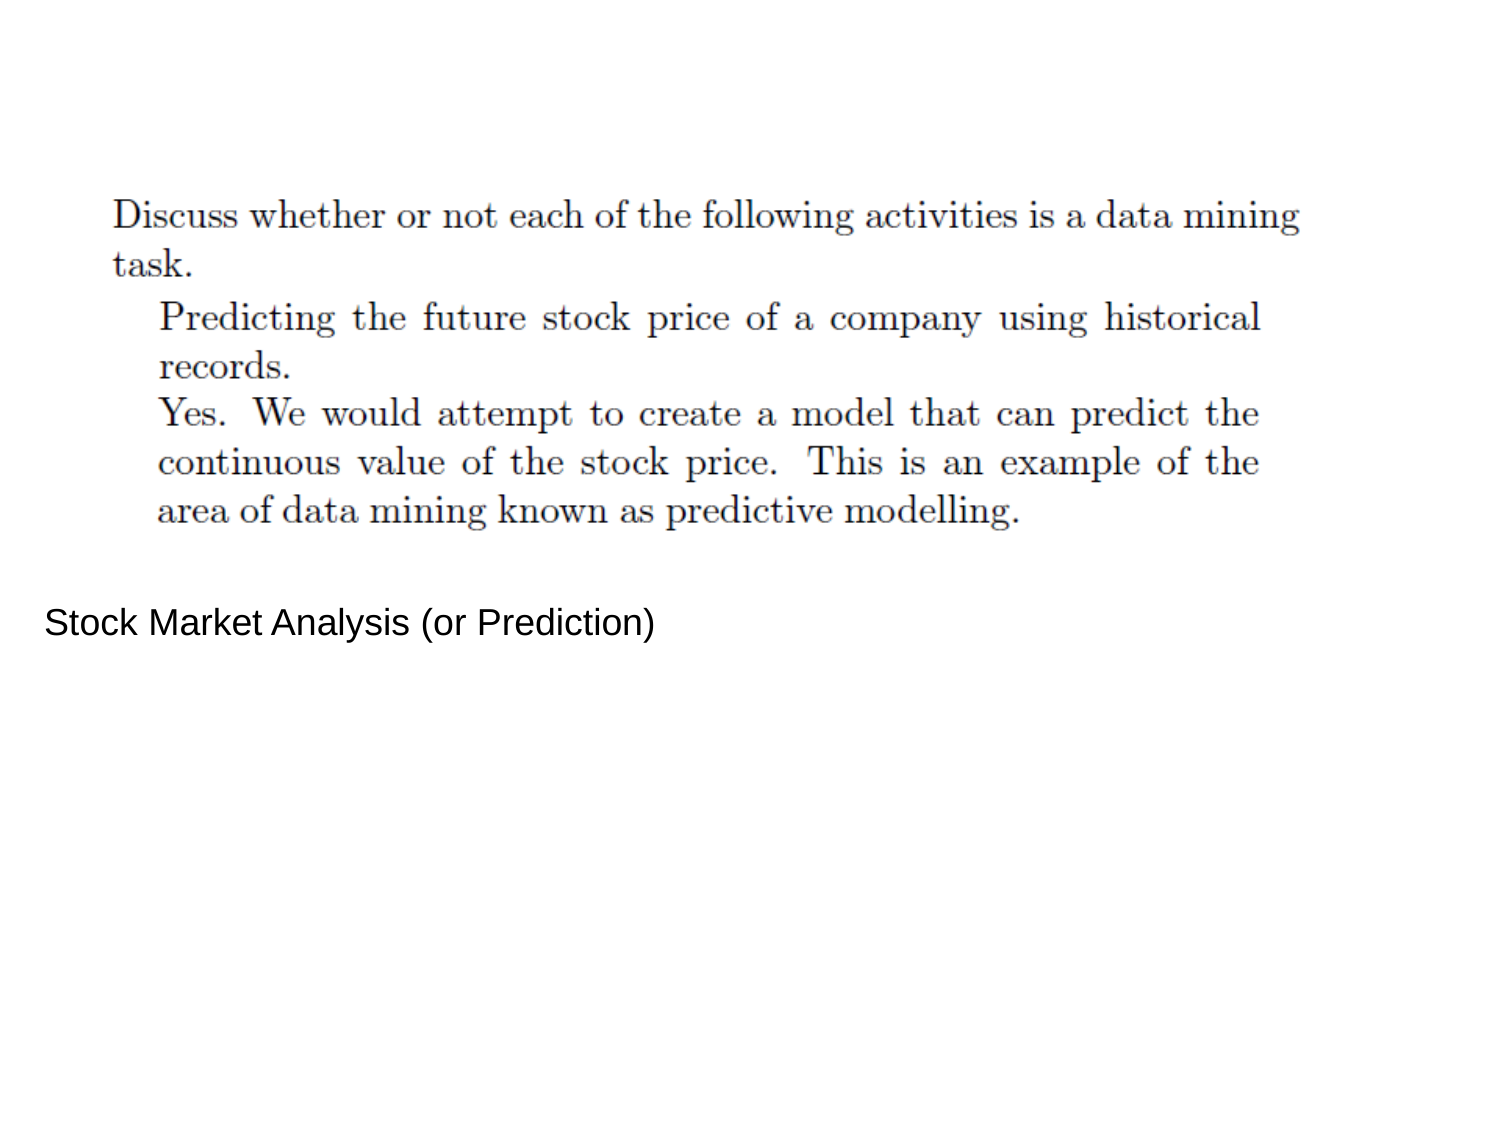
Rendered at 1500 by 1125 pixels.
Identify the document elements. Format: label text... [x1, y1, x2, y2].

picture [154, 490, 1024, 537]
picture [152, 294, 1278, 484]
text_box Stock Market Analysis (or Prediction) [29, 590, 1093, 648]
picture [99, 187, 1317, 291]
